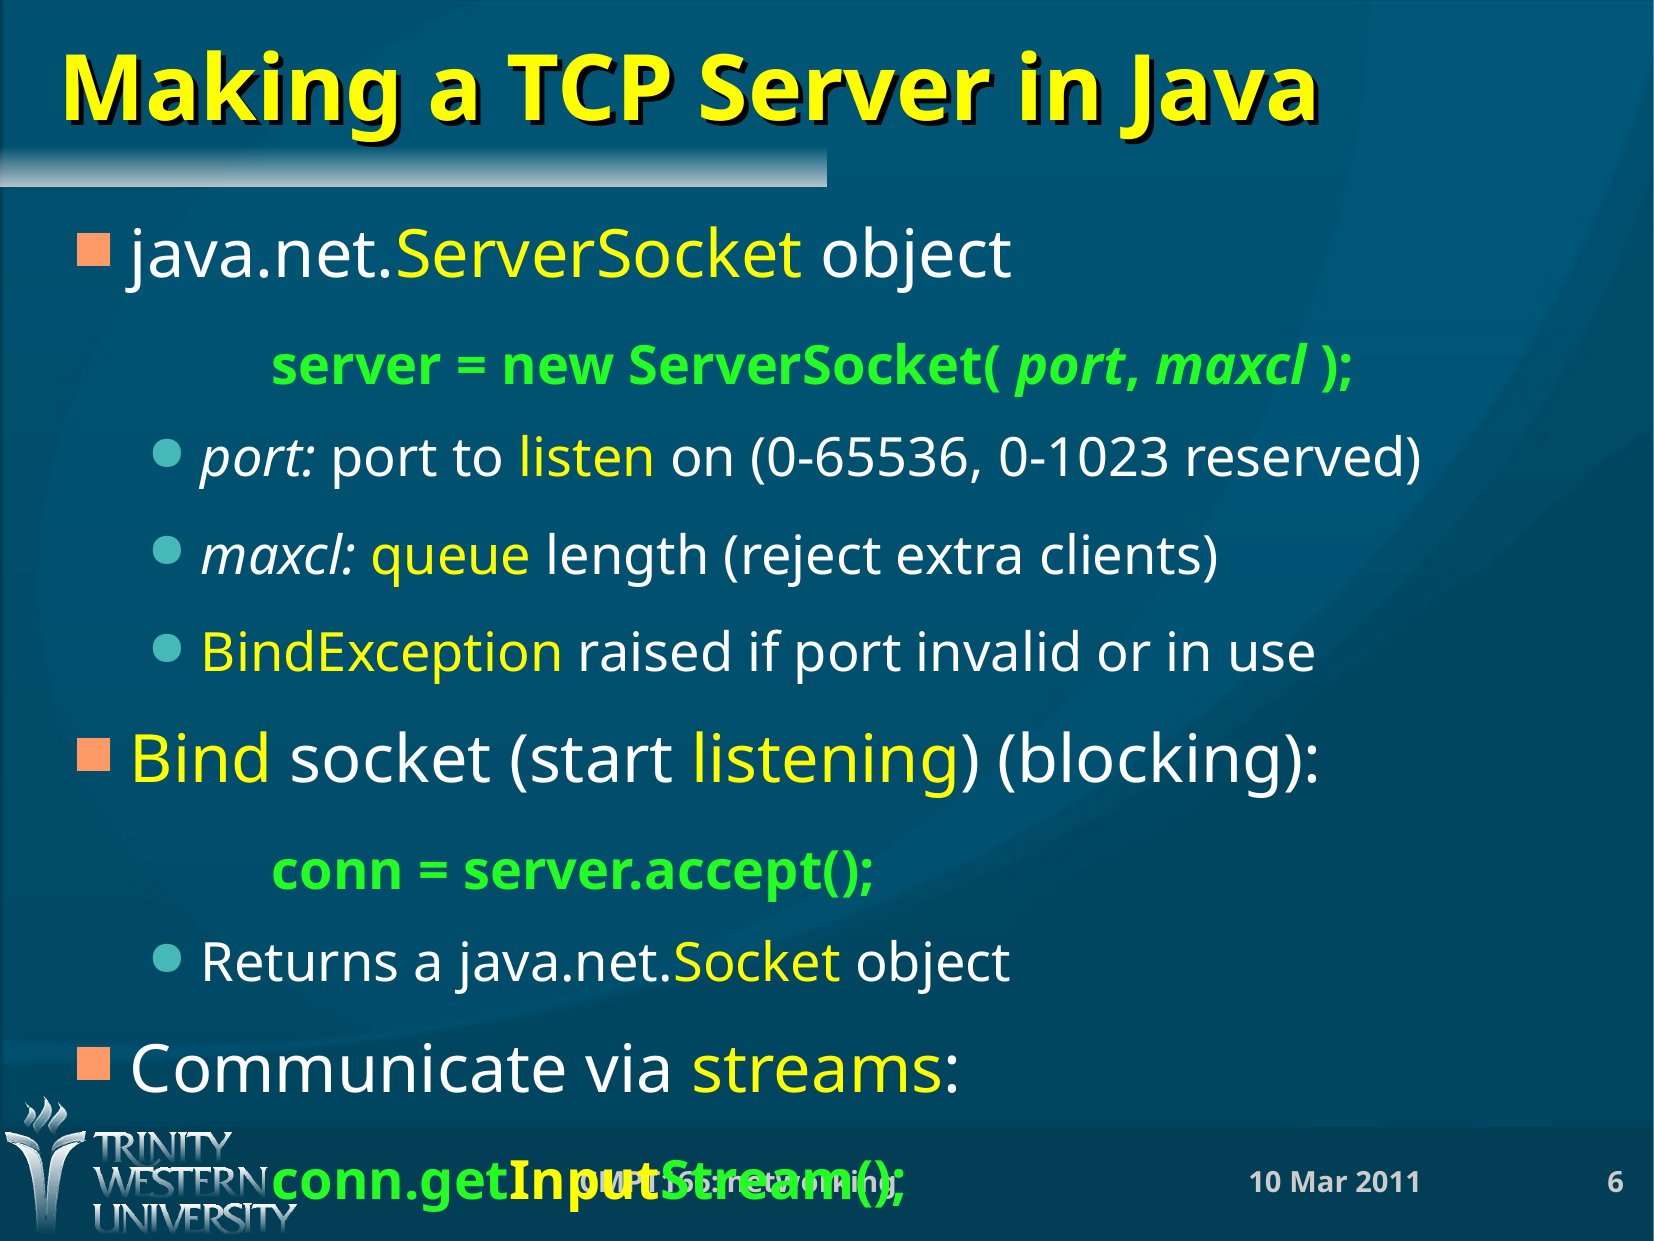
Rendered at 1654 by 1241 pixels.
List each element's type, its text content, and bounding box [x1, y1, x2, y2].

list java.net.ServerSocket object server = new ServerSocket( port, maxcl ); port: port to listen on (0-65536, 0-1023 reserved) maxcl: queue length (reject extra clients) BindException raised if port invalid or in use Bind socket (start listening) (blocking): conn = server.accept(); Returns a java.net.Socket object Communicate via streams: conn.getInputStream(); conn.getOutputStream(); [59, 206, 1625, 1181]
picture [38, 1227, 54, 1232]
title Making a TCP Server in Java [59, 19, 1595, 148]
title Running out of IP space: IPv6 [0, 154, 827, 158]
